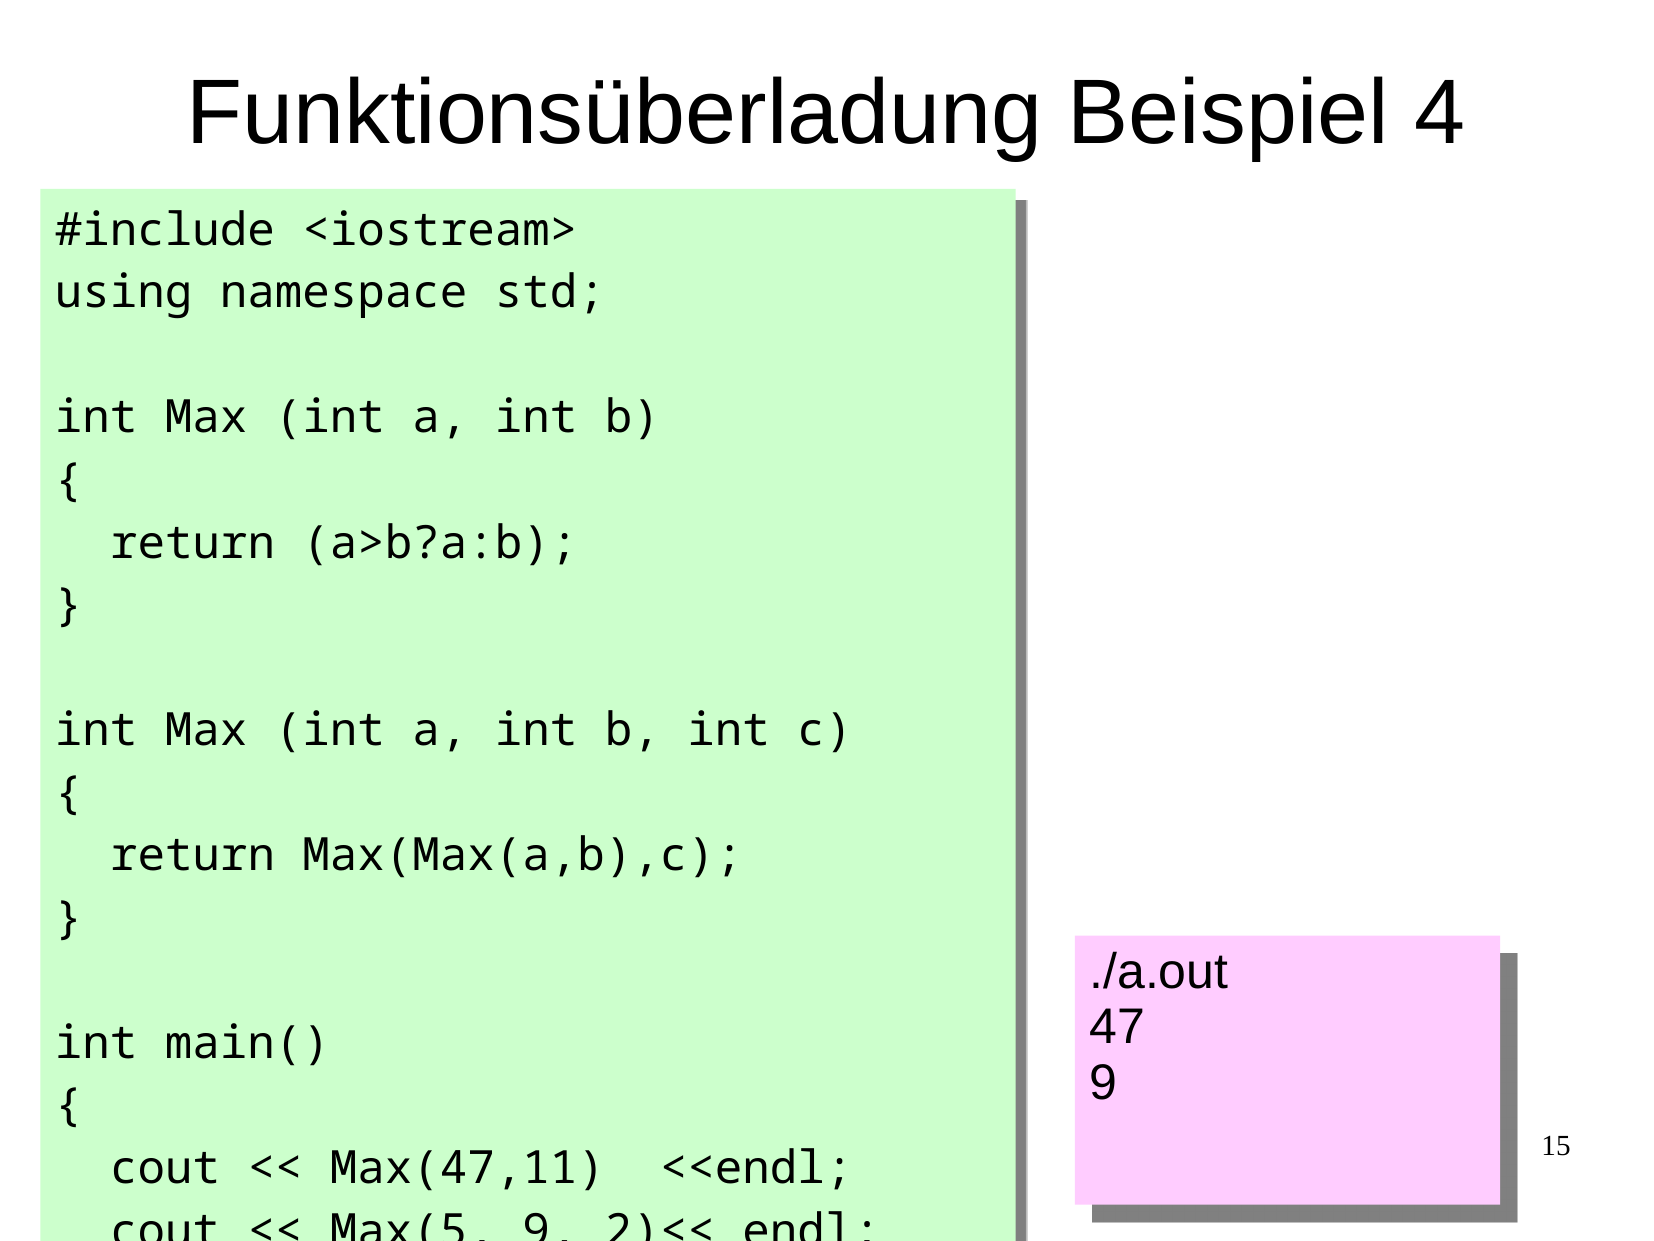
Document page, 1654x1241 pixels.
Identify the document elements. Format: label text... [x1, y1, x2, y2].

text_box #include <iostream> using namespace std; int Max (int a, int b) { return (a>b?a:b); } int Max (int a, int b, int c) { return Max(Max(a,b),c); } int main() { cout << Max(47,11) <<endl; cout << Max(5, 9, 2)<< endl; return 0; } [40, 188, 1016, 1216]
text_box ./a.out 47 9 [1074, 935, 1501, 1205]
title Funktionsüberladung Beispiel 4 [82, 8, 1571, 216]
